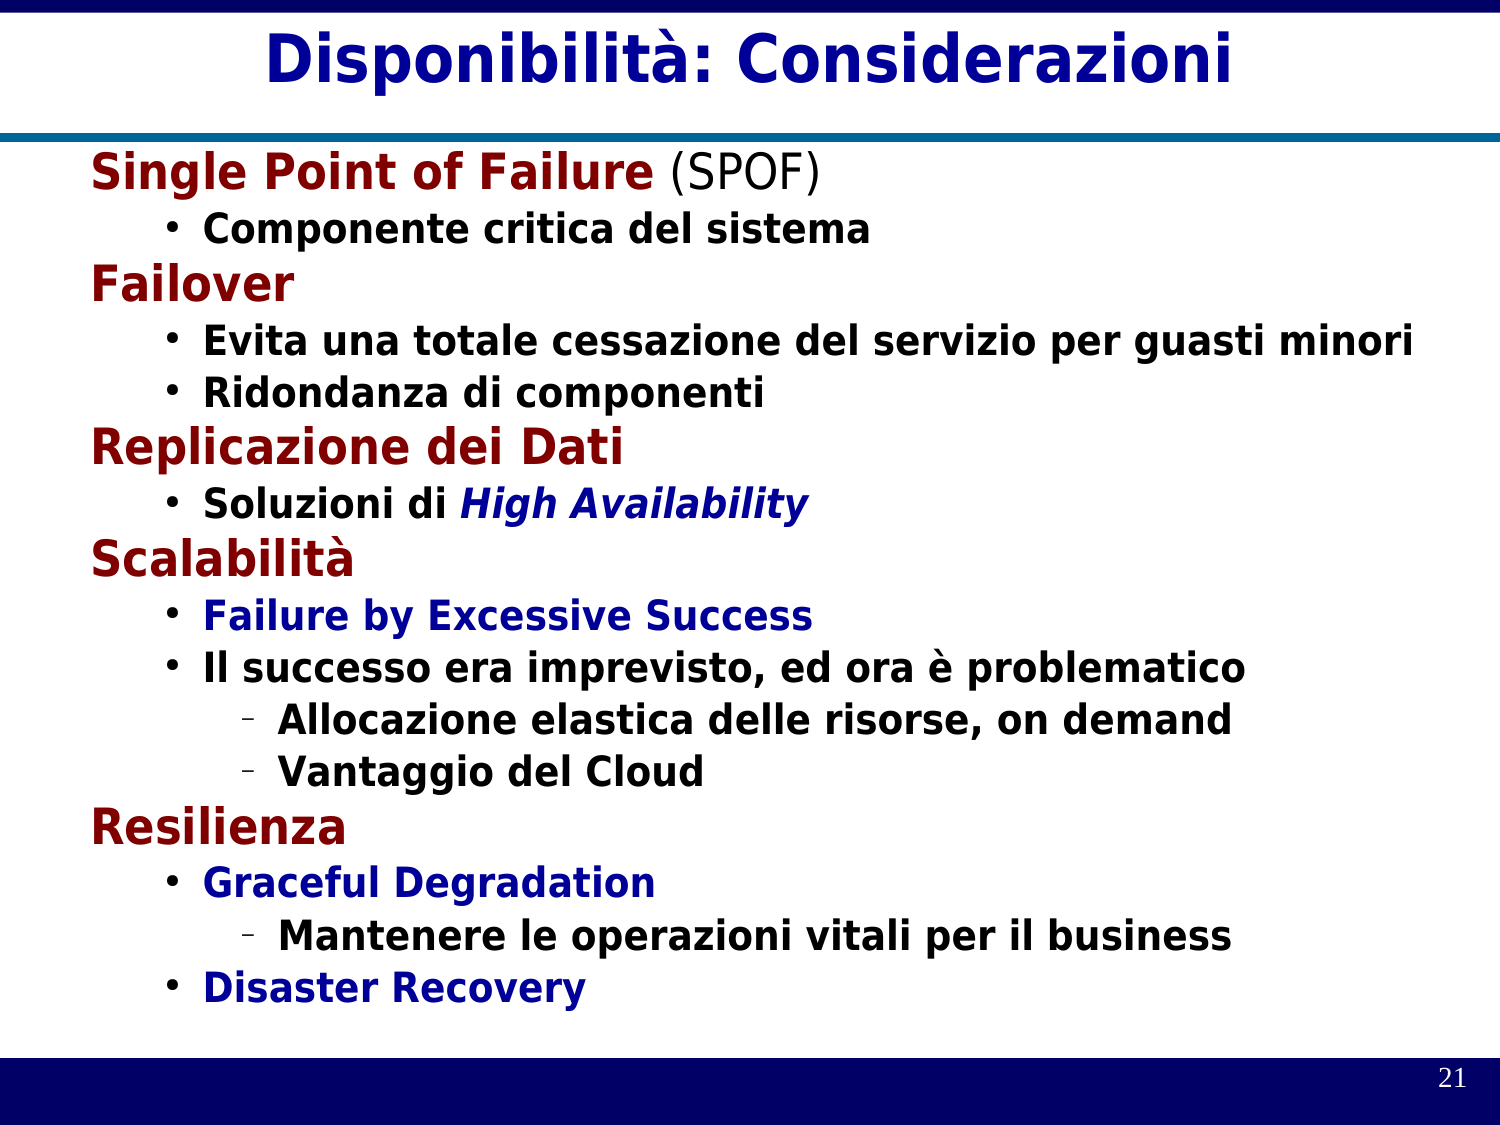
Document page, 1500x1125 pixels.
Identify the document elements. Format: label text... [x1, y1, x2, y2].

list Single Point of Failure (SPOF) Componente critica del sistema Failover Evita una totale cessazione del servizio per guasti minori Ridondanza di componenti Replicazione dei Dati Soluzioni di High Availability Scalabilità Failure by Excessive Success Il successo era imprevisto, ed ora è problematico Allocazione elastica delle risorse, on demand Vantaggio del Cloud Resilienza Graceful Degradation Mantenere le operazioni vitali per il business Disaster Recovery [15, 149, 1471, 1027]
title Disponibilità: Considerazioni [62, 0, 1438, 126]
